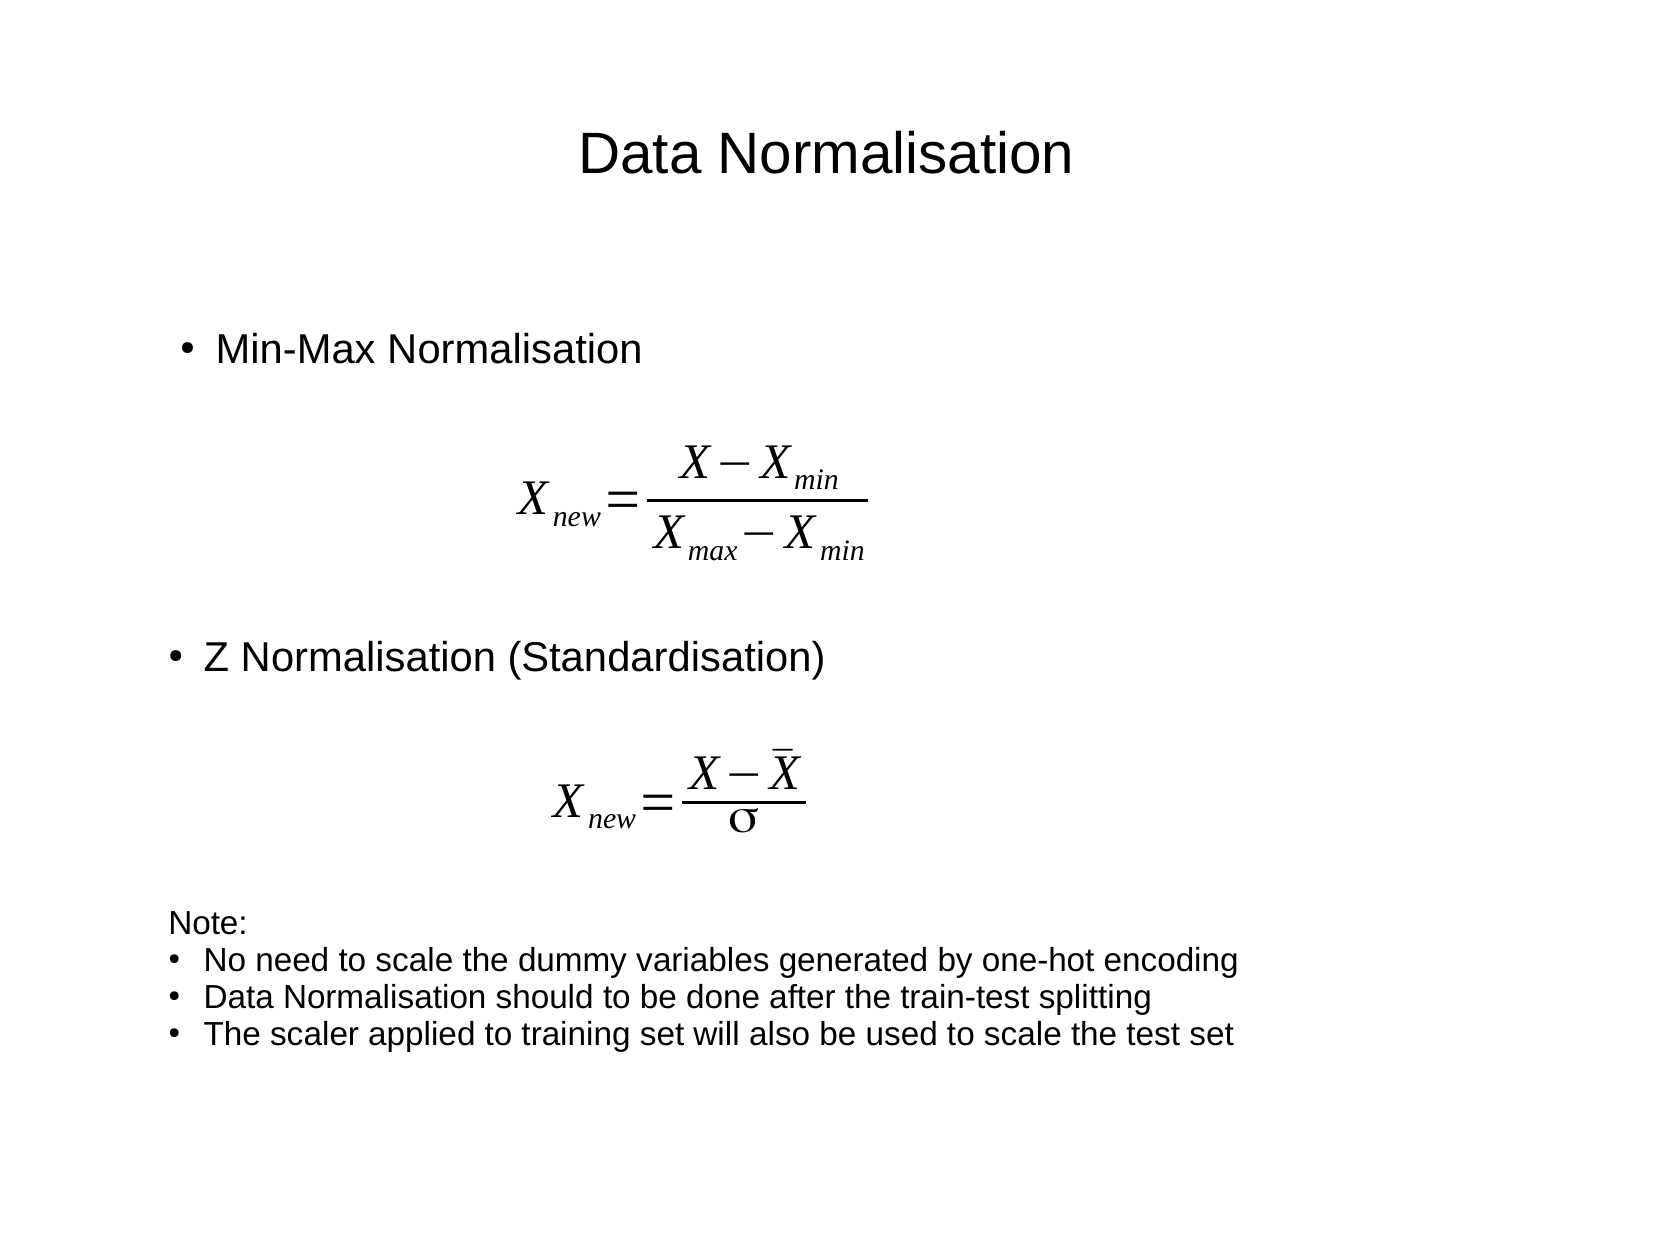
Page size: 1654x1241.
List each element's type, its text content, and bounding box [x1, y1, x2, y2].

text_box Min-Max Normalisation [165, 318, 1040, 437]
text_box Note: No need to scale the dummy variables generated by one-hot encoding Data Normalisation should to be done after the train-test splitting The scaler applied to training set will also be used to scale the test set [153, 897, 1465, 1123]
chart [507, 437, 877, 567]
title Data Normalisation [82, 49, 1571, 257]
chart [543, 744, 815, 837]
text_box Z Normalisation (Standardisation) [153, 626, 1111, 745]
